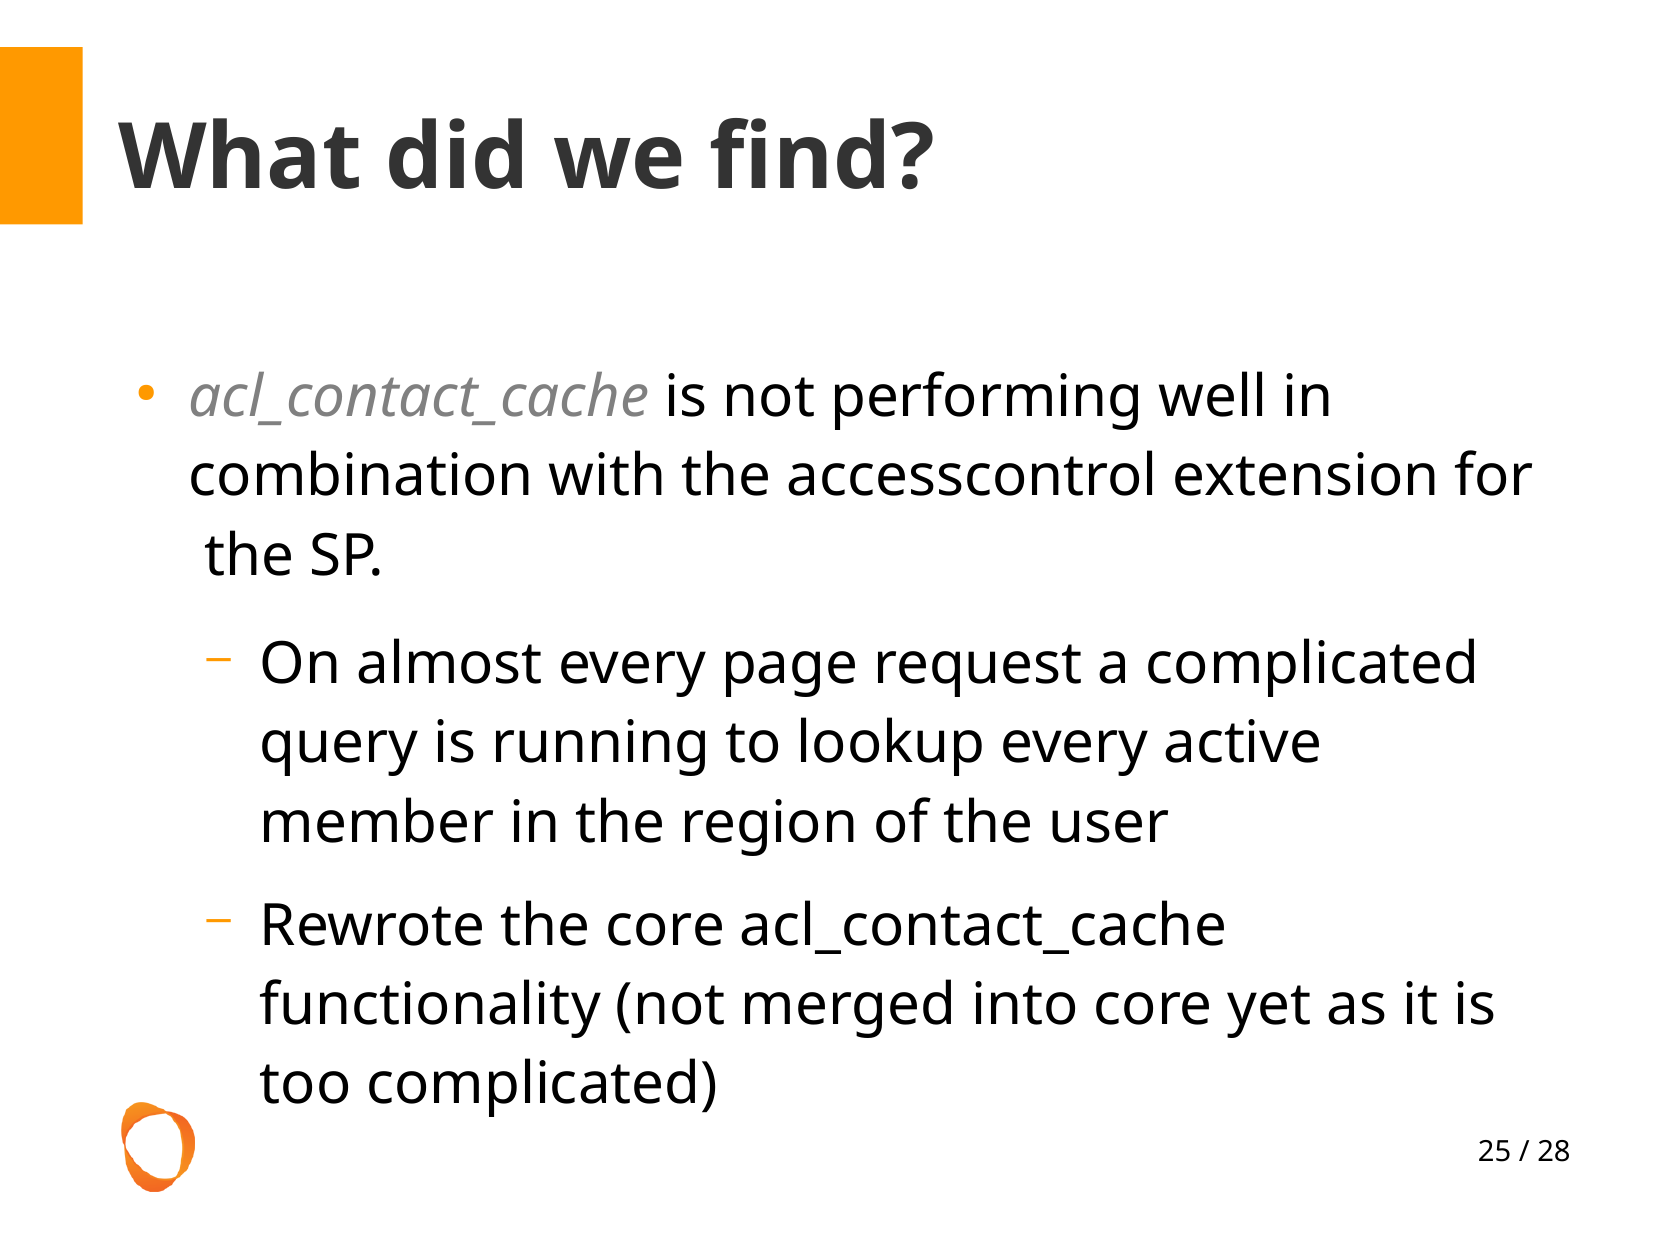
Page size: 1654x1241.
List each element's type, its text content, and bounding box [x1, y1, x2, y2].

list acl_contact_cache is not performing well in combination with the accesscontrol extension for the SP. On almost every page request a complicated query is running to lookup every active member in the region of the user Rewrote the core acl_contact_cache functionality (not merged into core yet as it is too complicated) [118, 354, 1536, 1074]
picture [118, 1101, 196, 1193]
title What did we find? [118, 49, 1571, 257]
